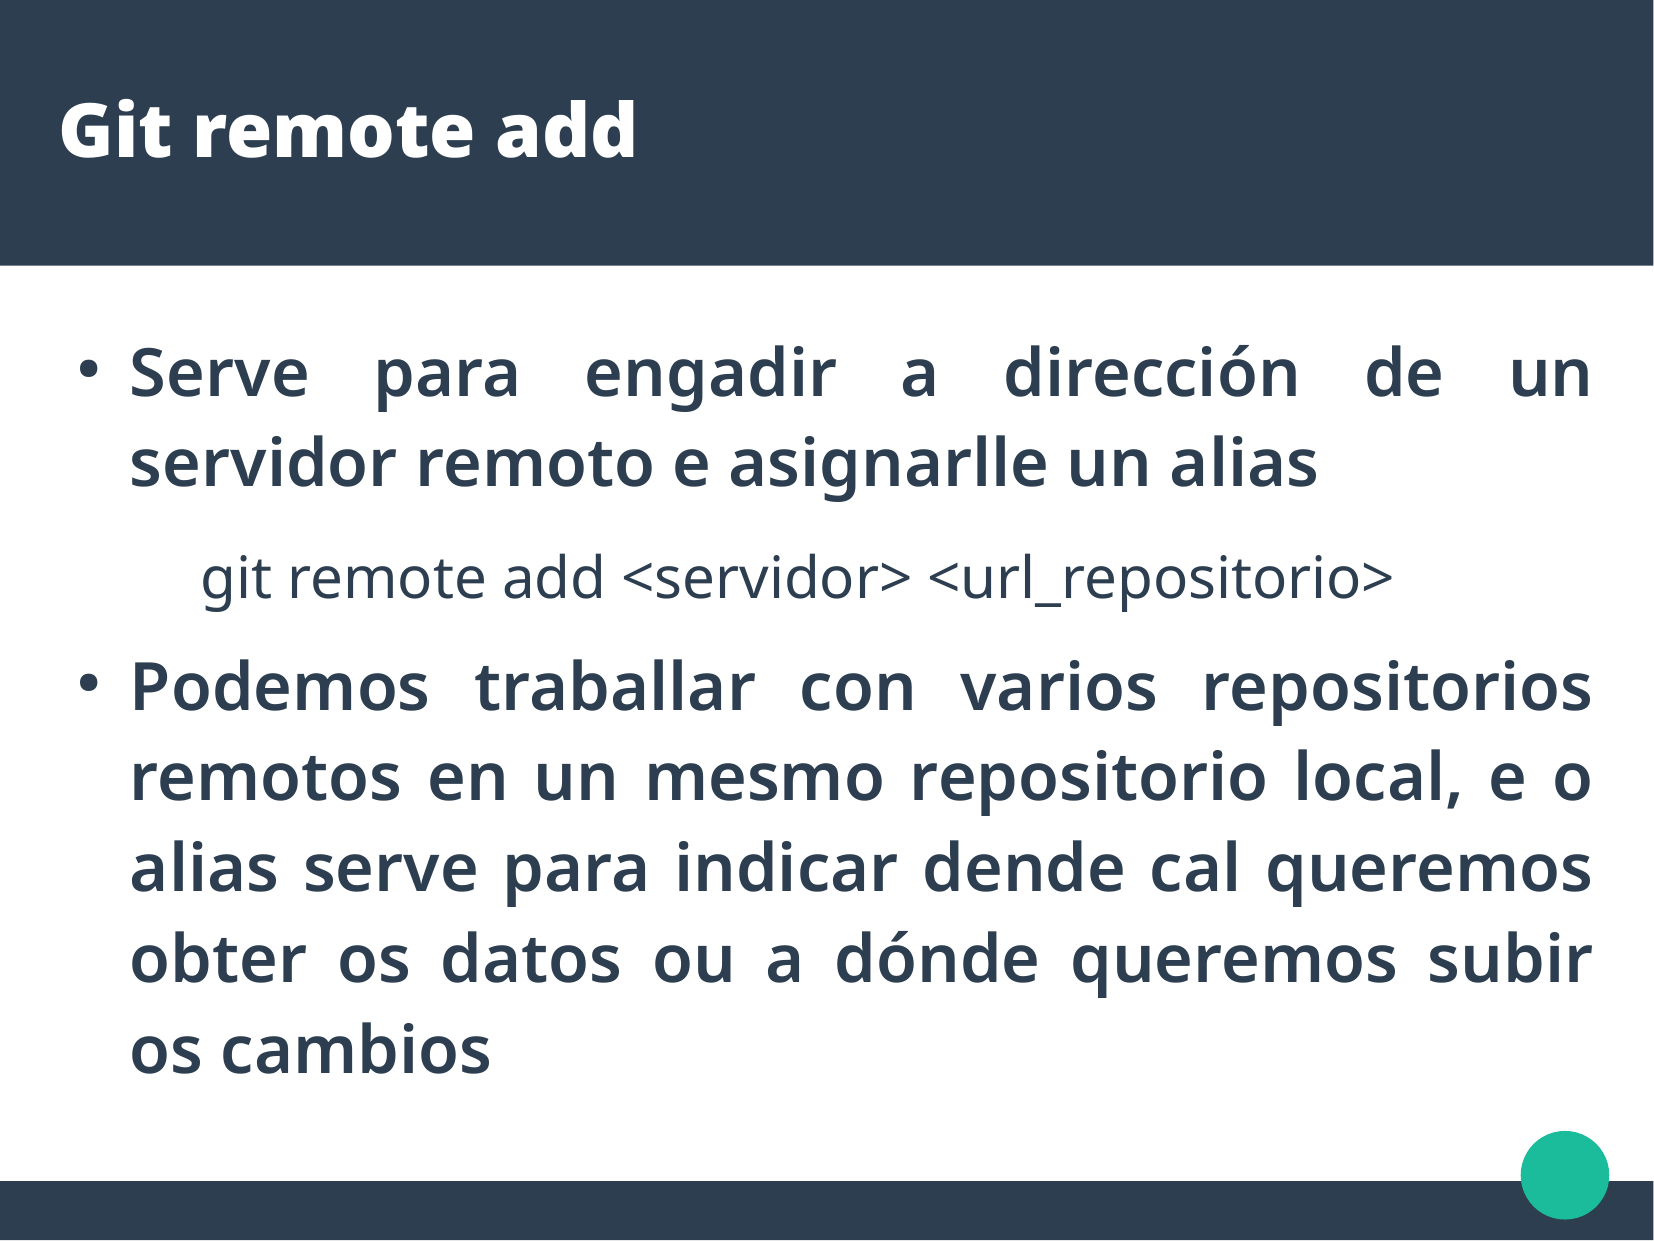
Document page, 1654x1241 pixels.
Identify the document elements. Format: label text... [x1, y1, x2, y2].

list Serve para engadir a dirección de un servidor remoto e asignarlle un alias git remote add <servidor> <url_repositorio> Podemos traballar con varios repositorios remotos en un mesmo repositorio local, e o alias serve para indicar dende cal queremos obter os datos ou a dónde queremos subir os cambios [59, 324, 1595, 1152]
title Git remote add [59, 49, 1595, 207]
